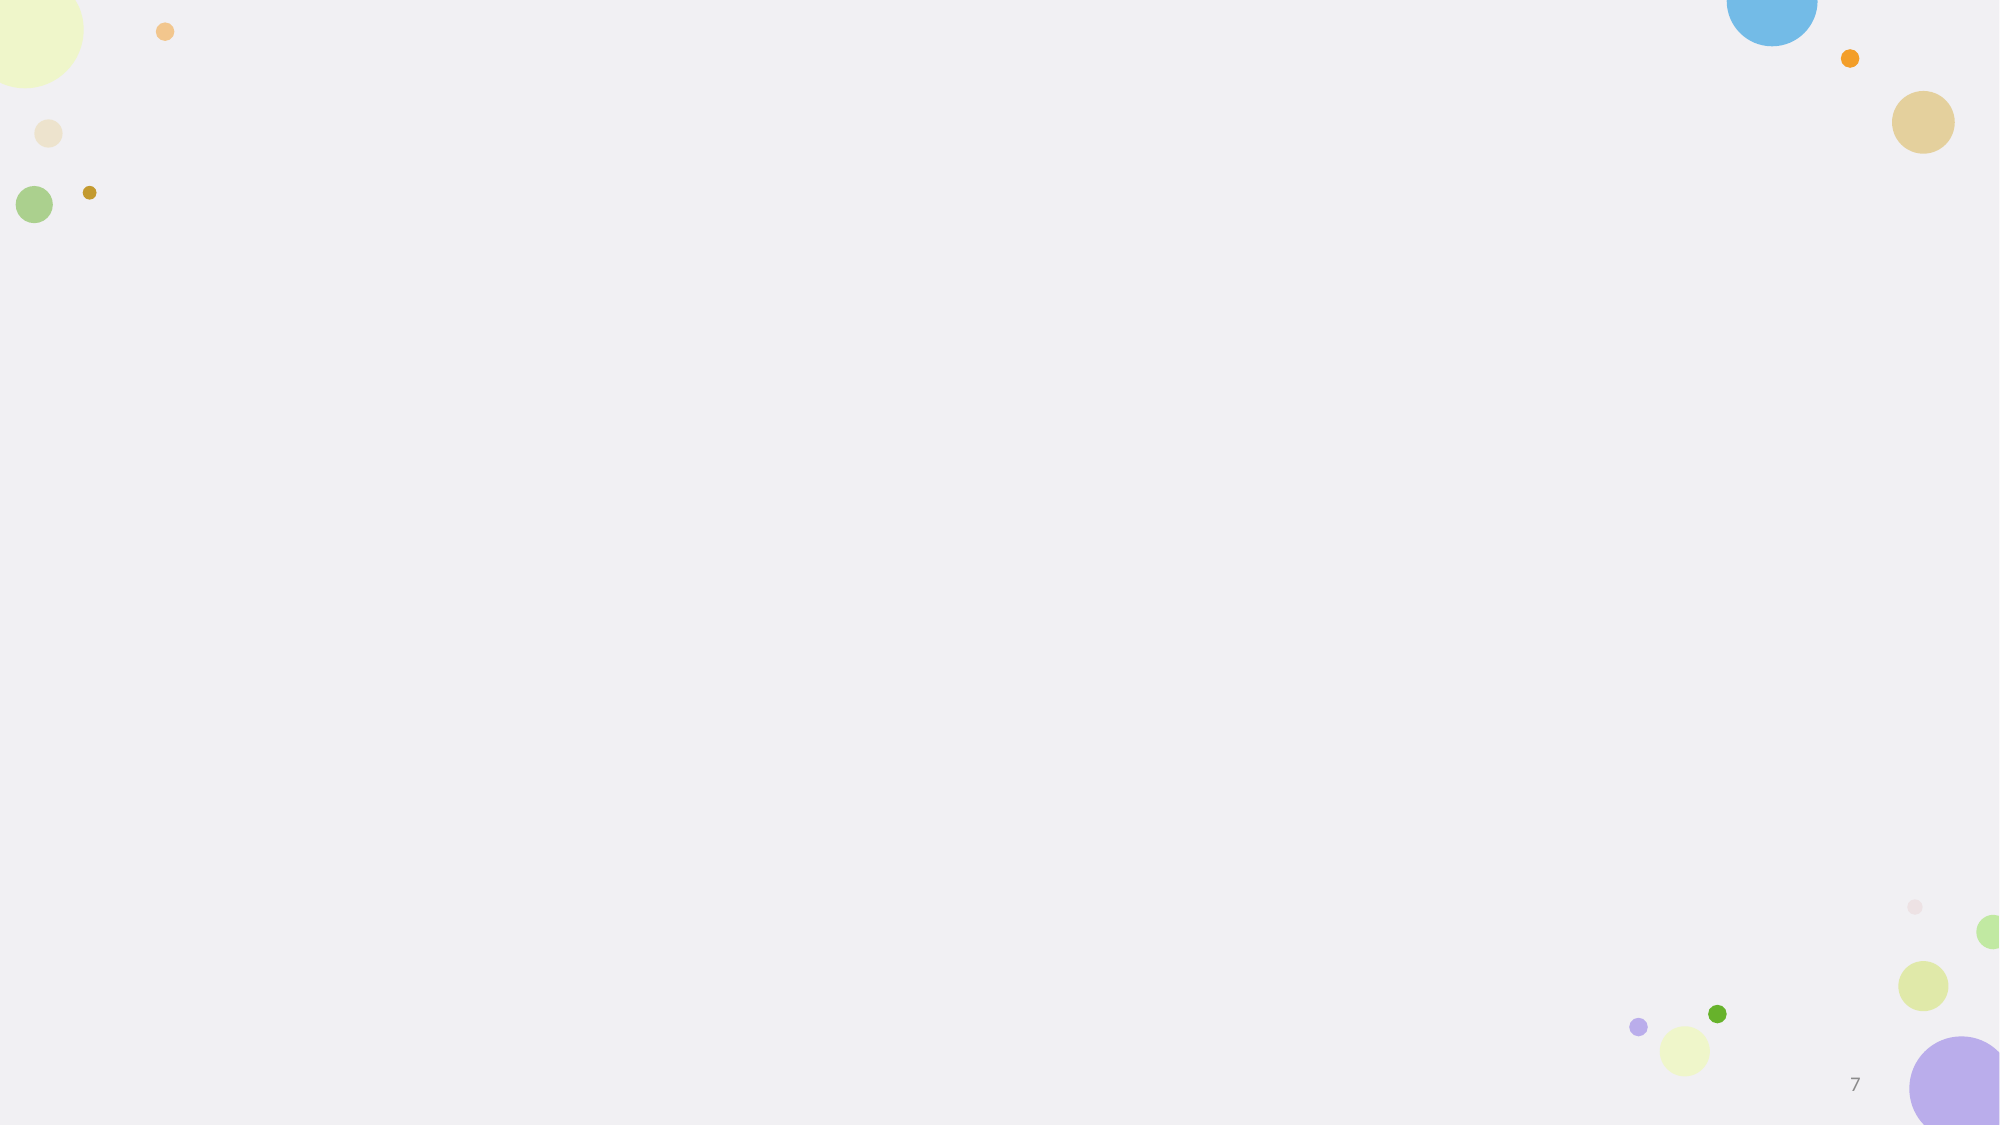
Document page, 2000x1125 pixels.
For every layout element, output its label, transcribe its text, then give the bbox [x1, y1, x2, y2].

slide_number <number> [1425, 1064, 1876, 1103]
